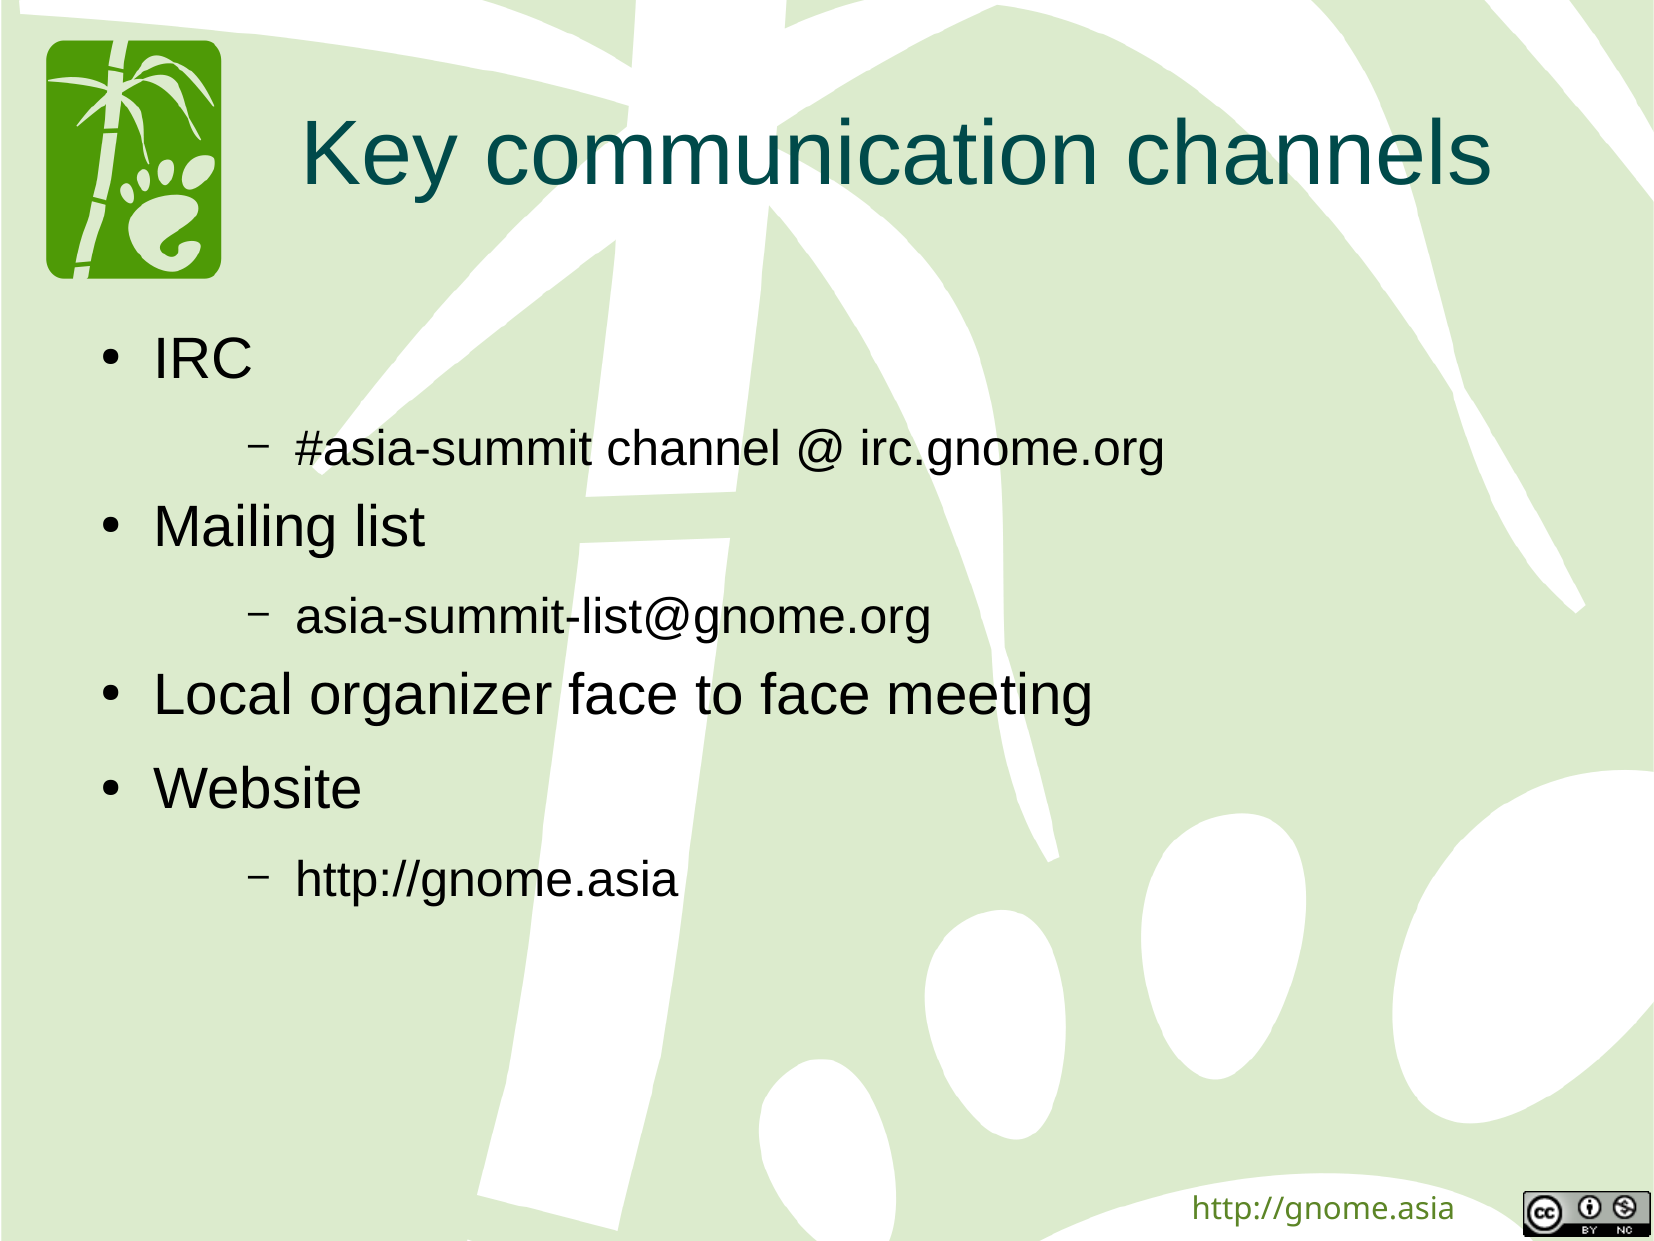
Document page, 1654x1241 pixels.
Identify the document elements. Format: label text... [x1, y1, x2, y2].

title Key communication channels [225, 49, 1571, 257]
picture [0, 0, 1654, 1241]
list IRC #asia-summit channel @ irc.gnome.org Mailing list asia-summit-list@gnome.org Local organizer face to face meeting Website http://gnome.asia [82, 325, 1571, 1145]
